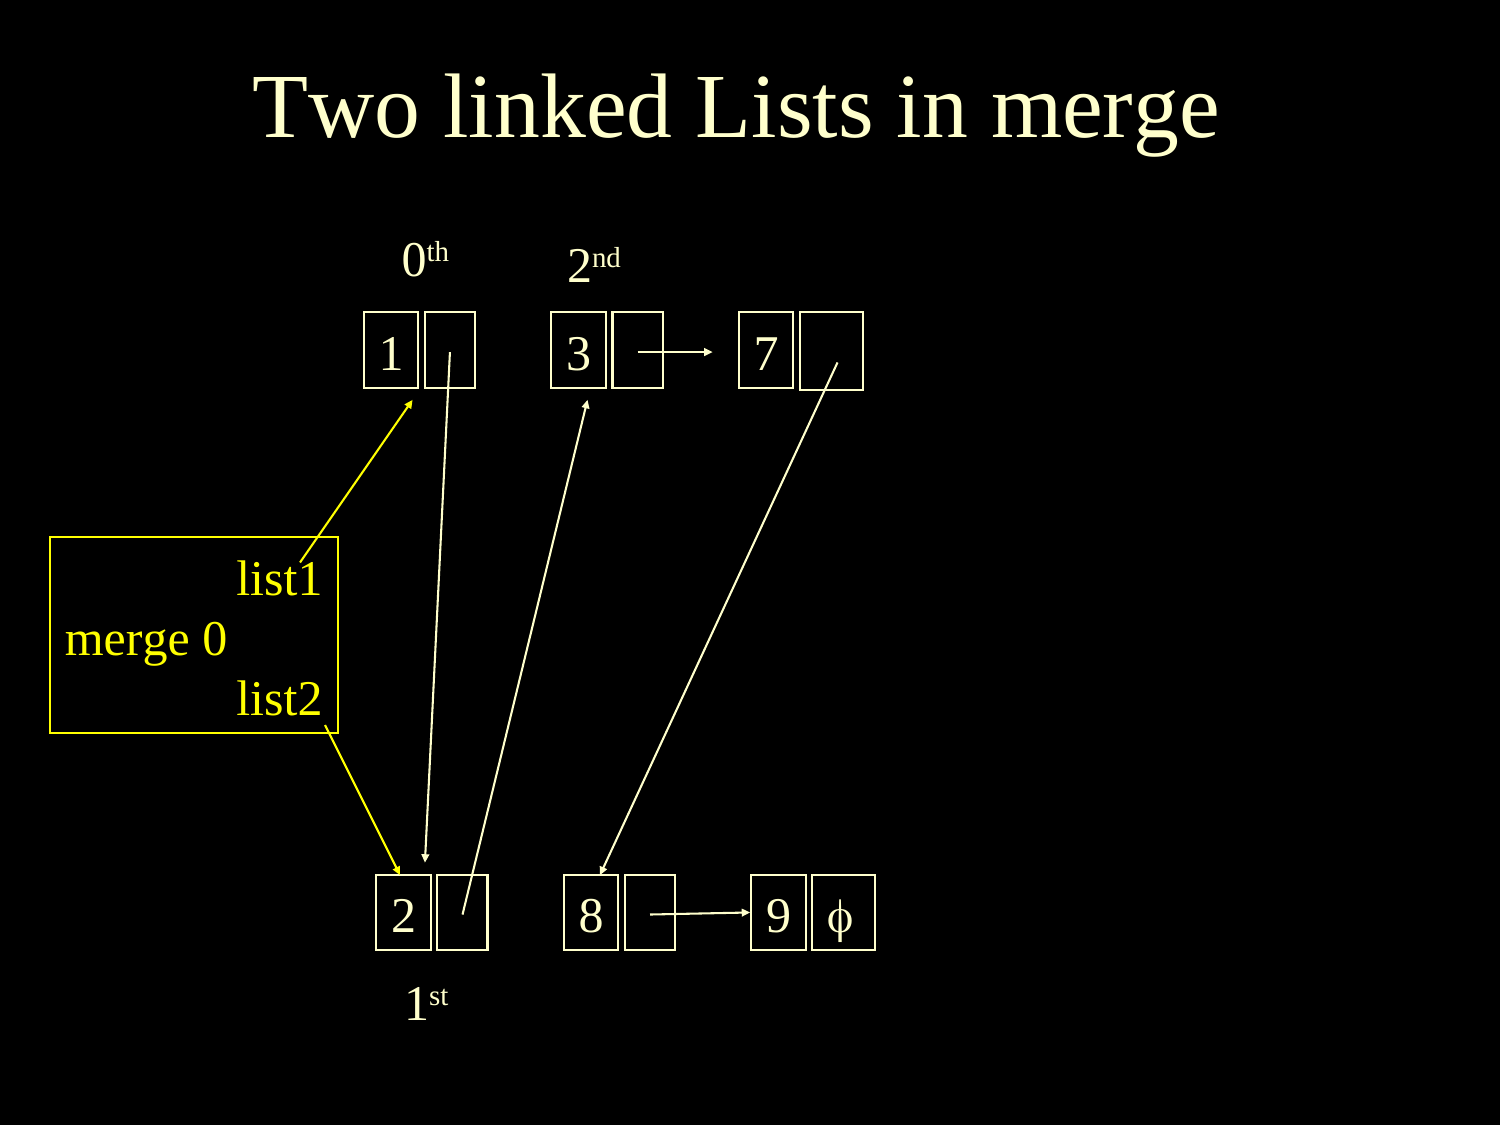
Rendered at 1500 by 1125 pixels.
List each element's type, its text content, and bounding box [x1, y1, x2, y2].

title Two linked Lists in merge [8, 47, 1467, 165]
text_box 0th [386, 219, 477, 295]
text_box 3 [551, 312, 606, 388]
text_box 2nd [552, 224, 662, 301]
text_box 9 [751, 874, 806, 951]
text_box 1st [389, 962, 489, 1038]
text_box 7 [738, 312, 794, 388]
text_box list1 merge 0 list2 [50, 537, 338, 733]
text_box  [812, 874, 876, 951]
text_box 1 [363, 312, 419, 388]
text_box 2 [376, 874, 431, 951]
text_box 8 [563, 874, 619, 951]
